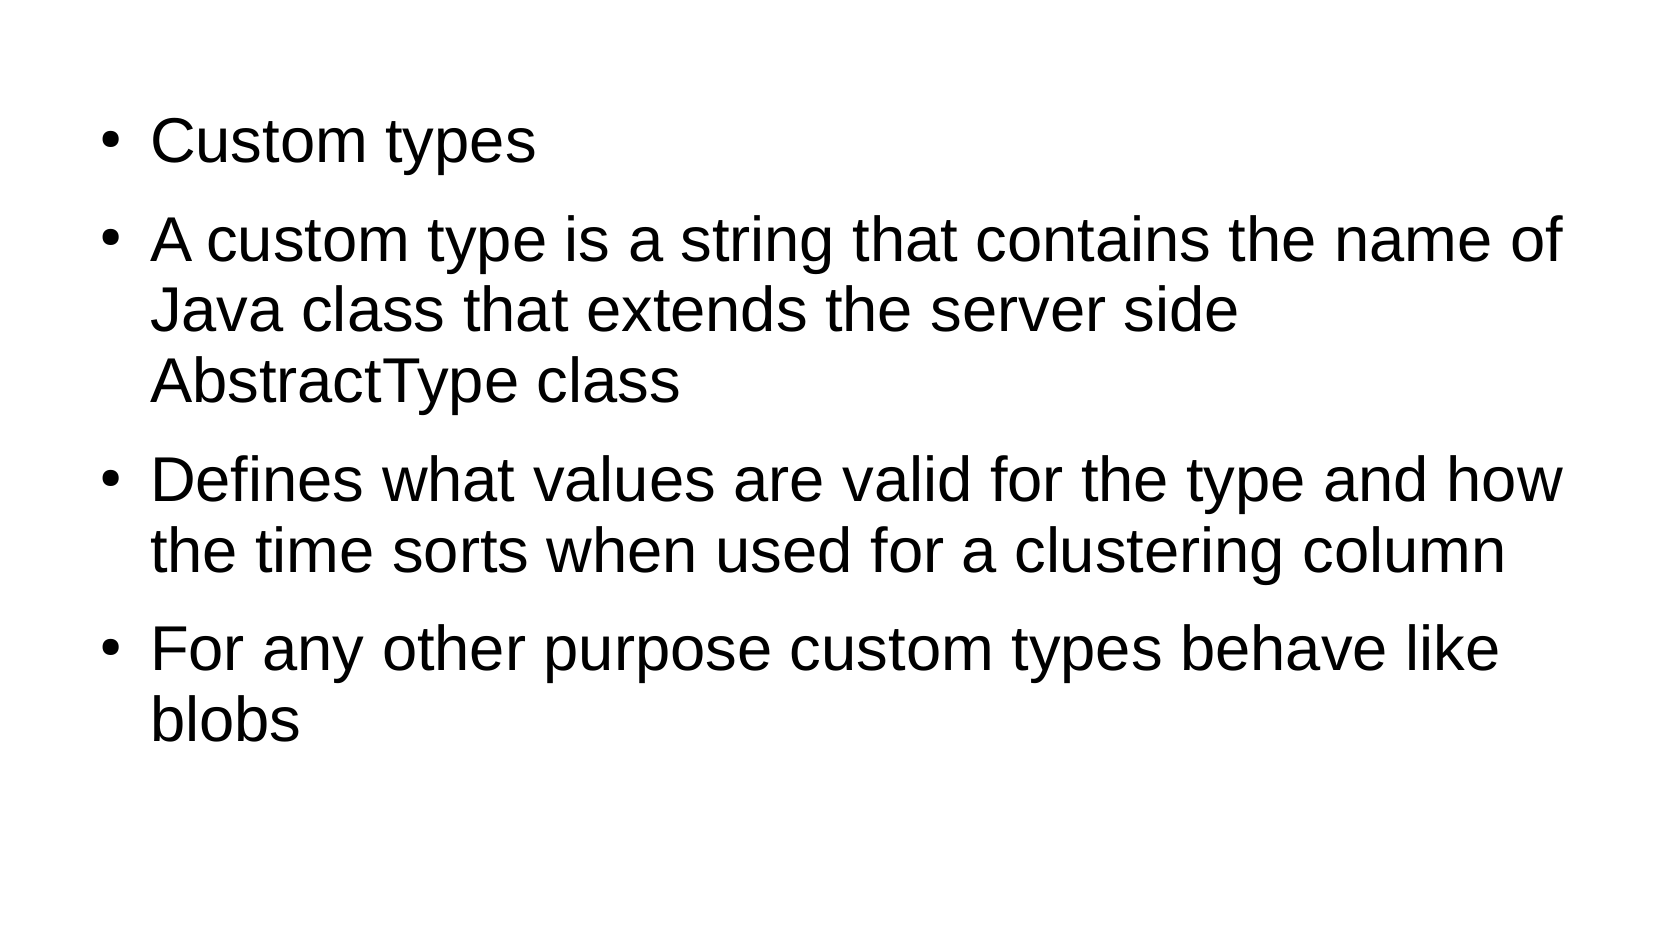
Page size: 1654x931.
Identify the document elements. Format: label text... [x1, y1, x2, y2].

list Custom types A custom type is a string that contains the name of Java class that extends the server side AbstractType class Defines what values are valid for the type and how the time sorts when used for a clustering column For any other purpose custom types behave like blobs [82, 105, 1571, 826]
